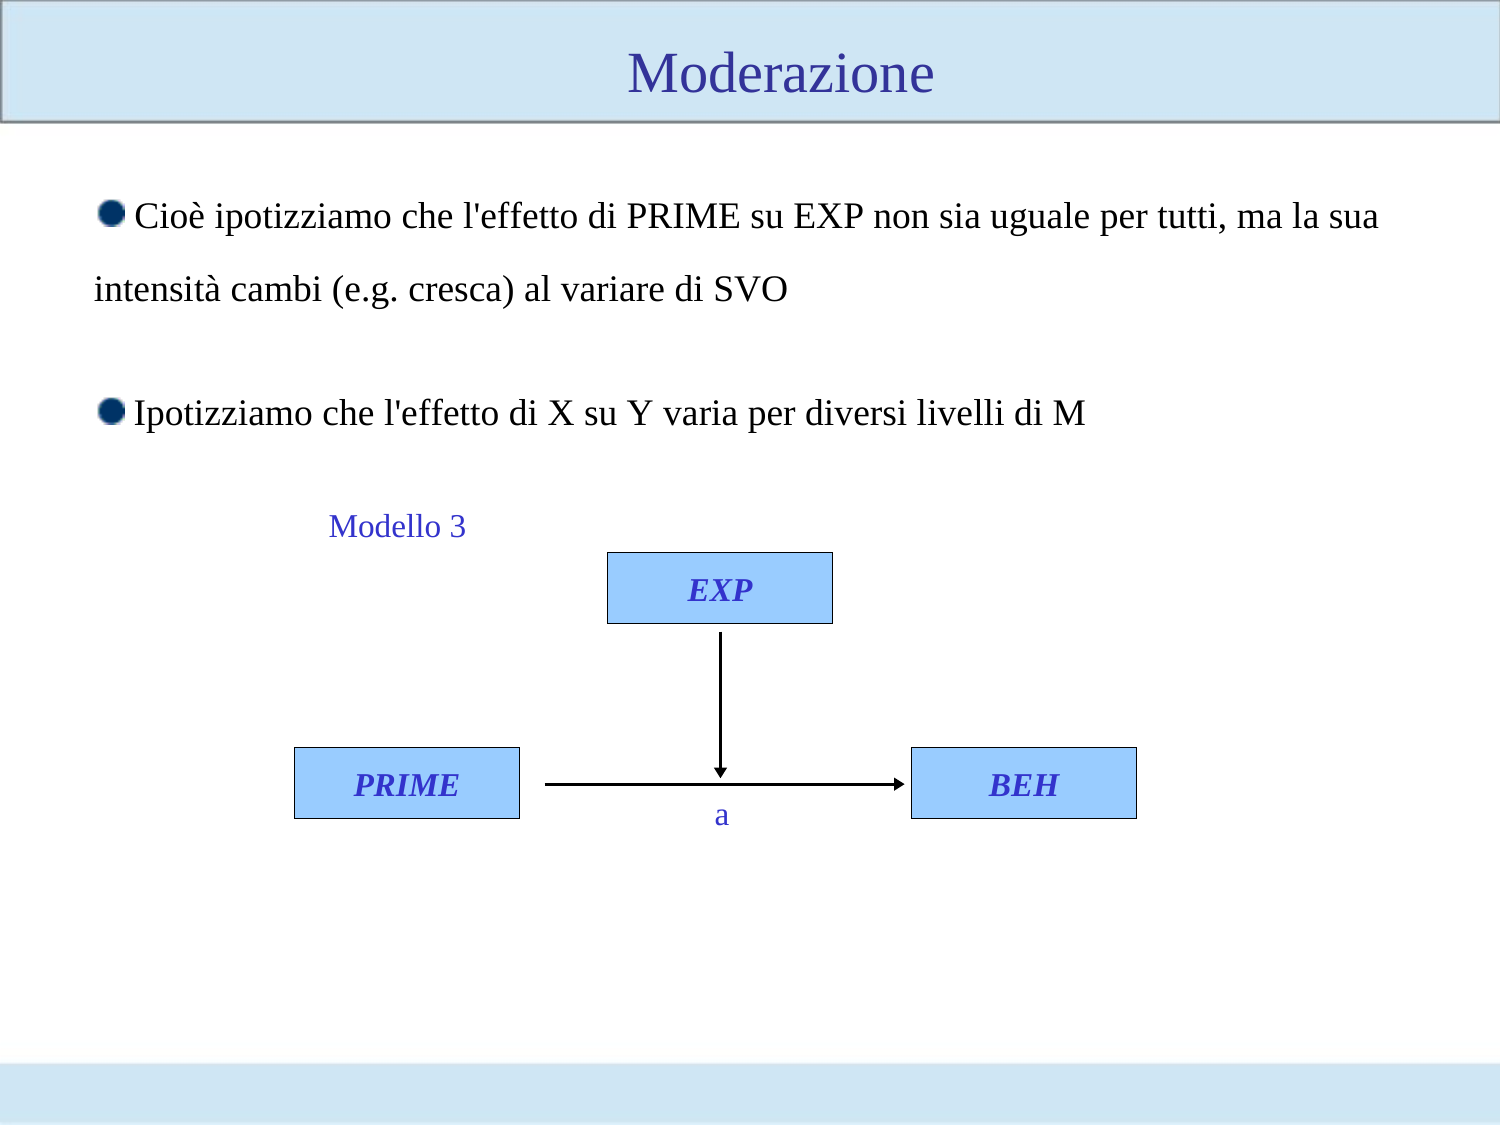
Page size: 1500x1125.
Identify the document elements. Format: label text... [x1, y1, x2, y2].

text_box EXP [607, 552, 833, 624]
text_box a [625, 784, 819, 892]
text_box Modello 3 [223, 497, 572, 675]
picture [94, 394, 125, 425]
picture [94, 196, 125, 227]
text_box BEH [911, 747, 1137, 819]
text_box Cioè ipotizziamo che l'effetto di PRIME su EXP non sia uguale per tutti, ma la sua intensità cambi (e.g. cresca) al variare di SVO Ipotizziamo che l'effetto di X su Y varia per diversi livelli di M [79, 148, 1500, 441]
picture [0, 0, 1500, 1125]
text_box PRIME [294, 747, 520, 819]
title Moderazione [249, 21, 1313, 117]
